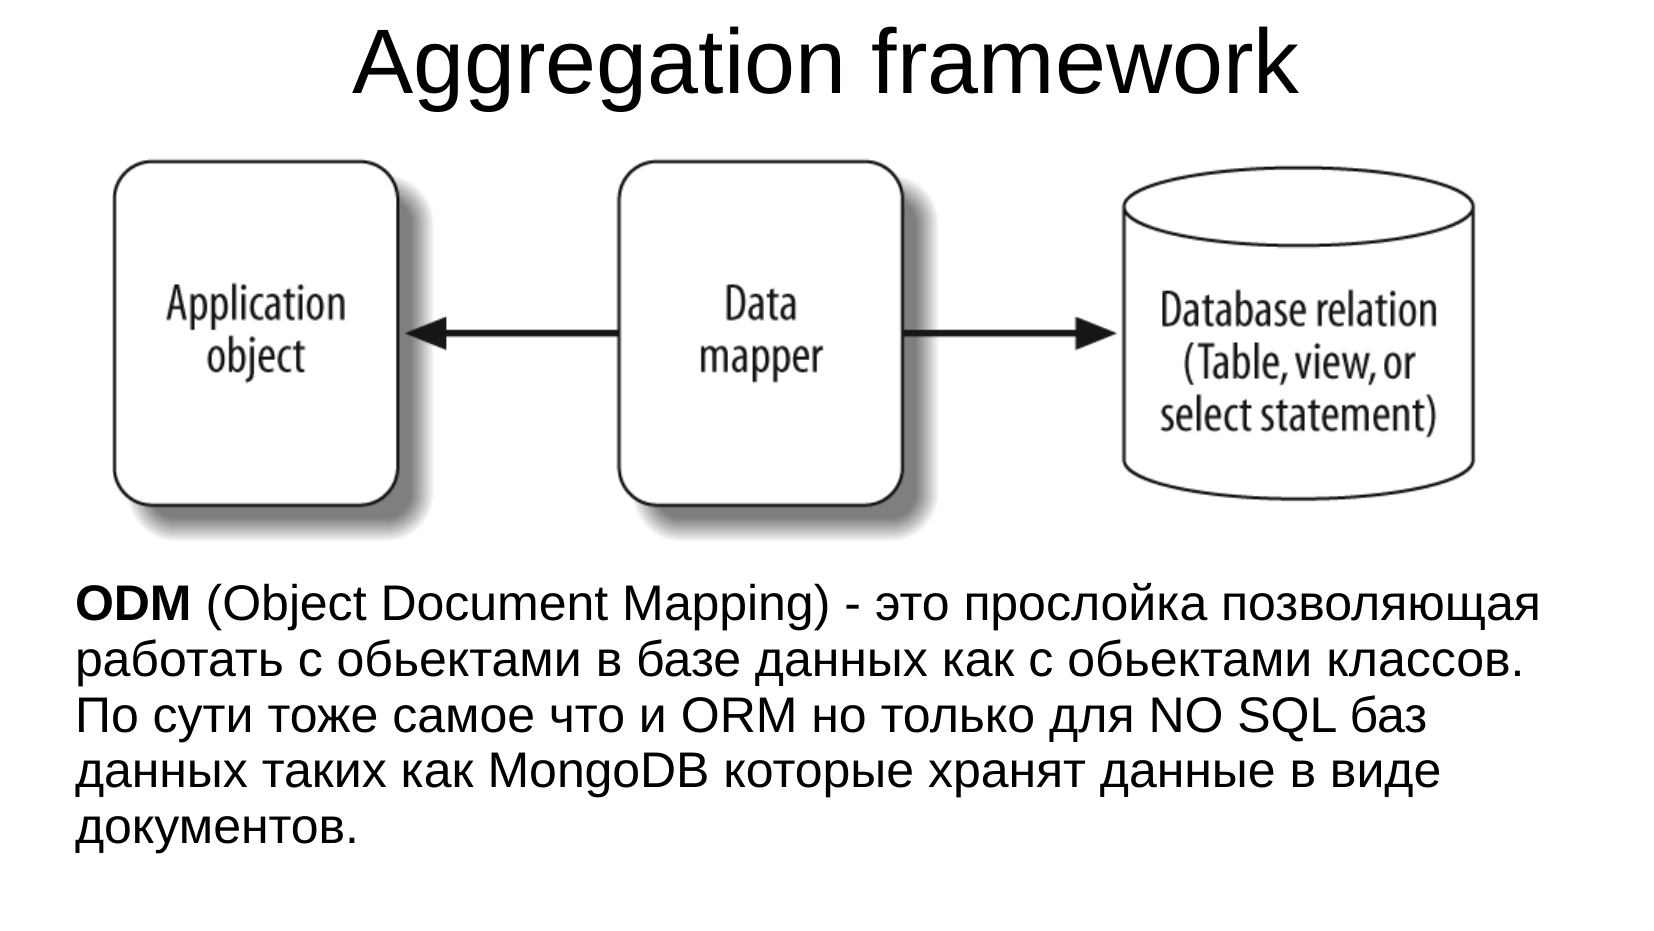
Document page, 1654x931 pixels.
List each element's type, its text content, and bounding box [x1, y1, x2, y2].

list ODM (Object Document Mapping) - это прослойка позволяющая работать с обьектами в базе данных как с обьектами классов. По сути тоже самое что и ORM но только для NO SQL баз данных таких как MongoDB которые хранят данные в виде документов. [75, 575, 1571, 883]
picture [112, 156, 1480, 542]
title Aggregation framework [82, 0, 1571, 140]
